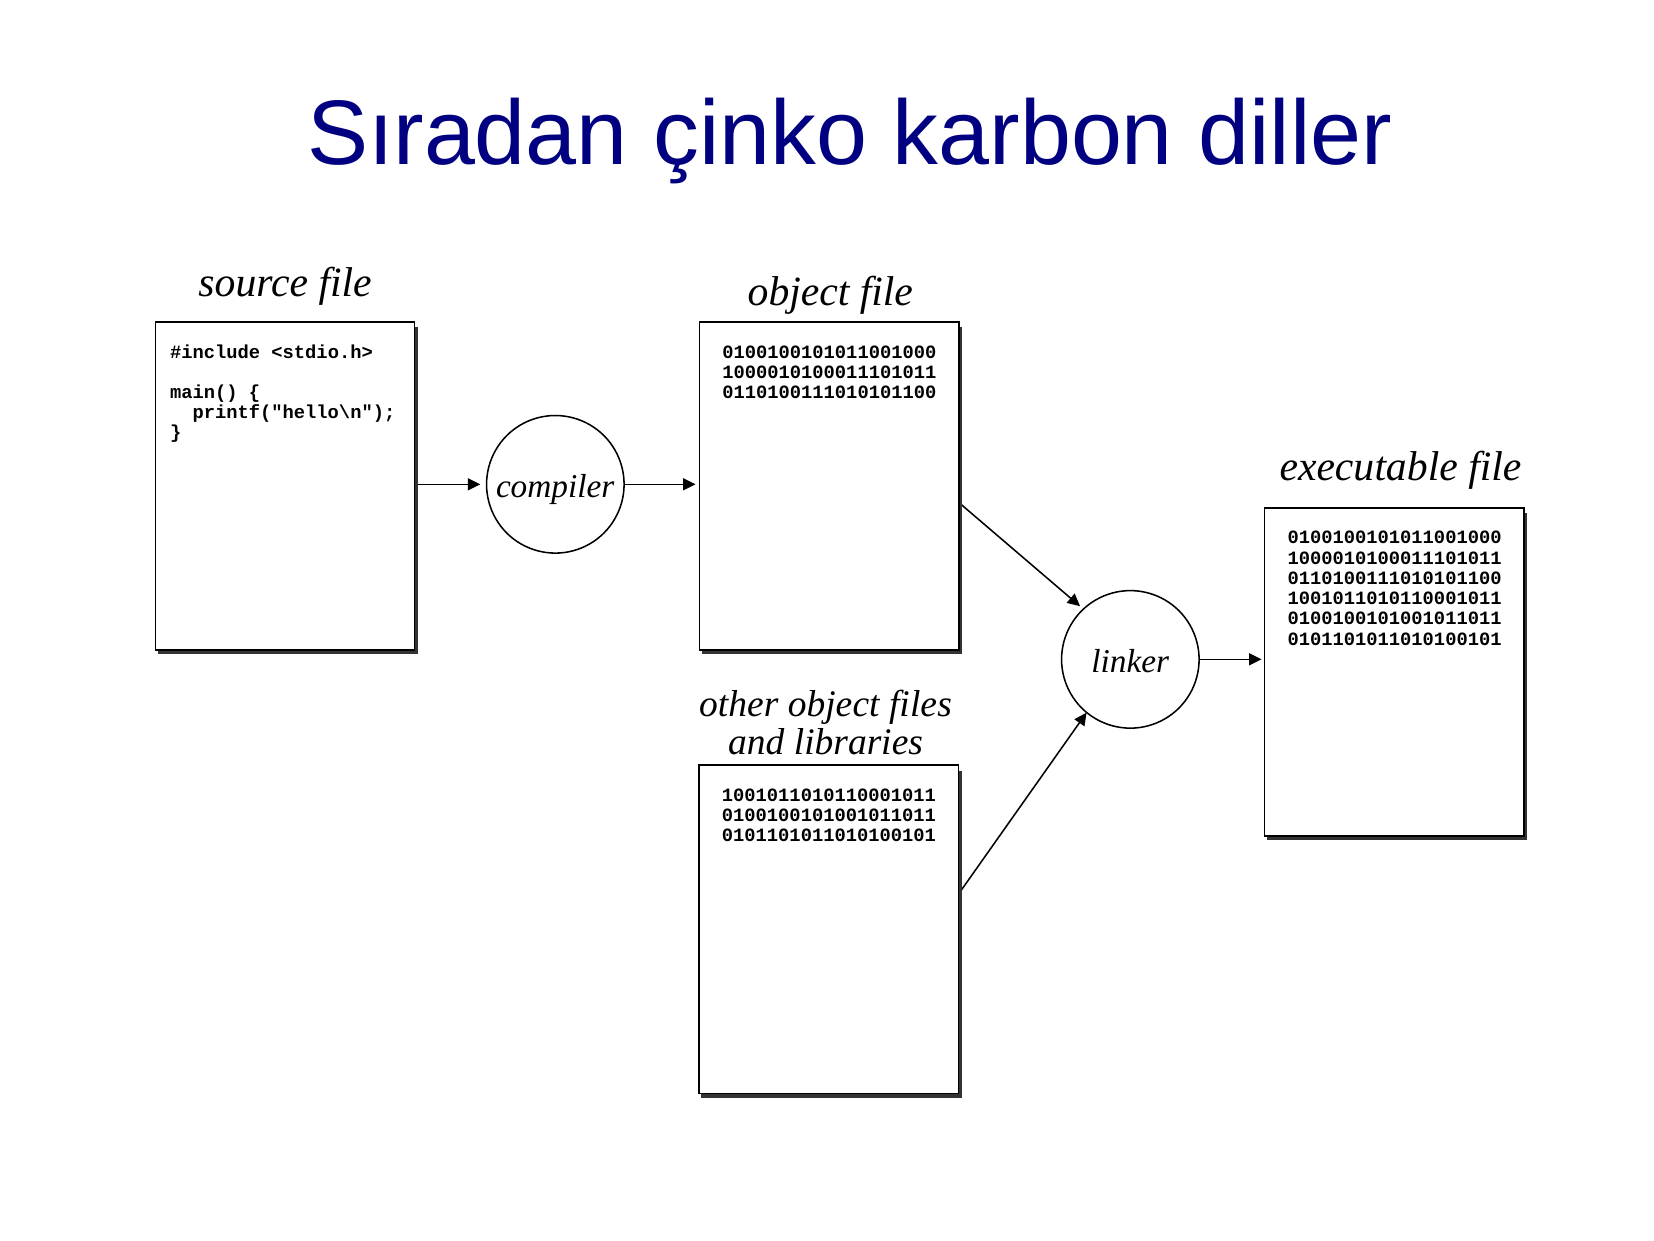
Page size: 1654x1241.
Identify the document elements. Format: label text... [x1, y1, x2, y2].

text_box linker [1061, 590, 1200, 729]
text_box executable file [1249, 431, 1553, 497]
text_box 1001011010110001011 0100100101001011011 0101101011010100101 [698, 777, 959, 854]
text_box 0100100101011001000 1000010100011101011 0110100111010101100 [699, 334, 959, 411]
text_box object file [710, 256, 951, 322]
title Sıradan çinko karbon diller [106, 29, 1595, 237]
text_box other object files and libraries [661, 678, 990, 771]
text_box [698, 771, 962, 1097]
text_box [155, 321, 418, 654]
text_box [699, 321, 962, 654]
text_box source file [164, 246, 406, 313]
text_box 0100100101011001000 1000010100011101011 0110100111010101100 1001011010110001011 0100100101001011011 0101101011010100101 [1264, 520, 1525, 678]
text_box compiler [486, 415, 625, 554]
text_box #include <stdio.h> main() { printf("hello\n"); } [155, 334, 415, 451]
text_box [1264, 507, 1527, 840]
